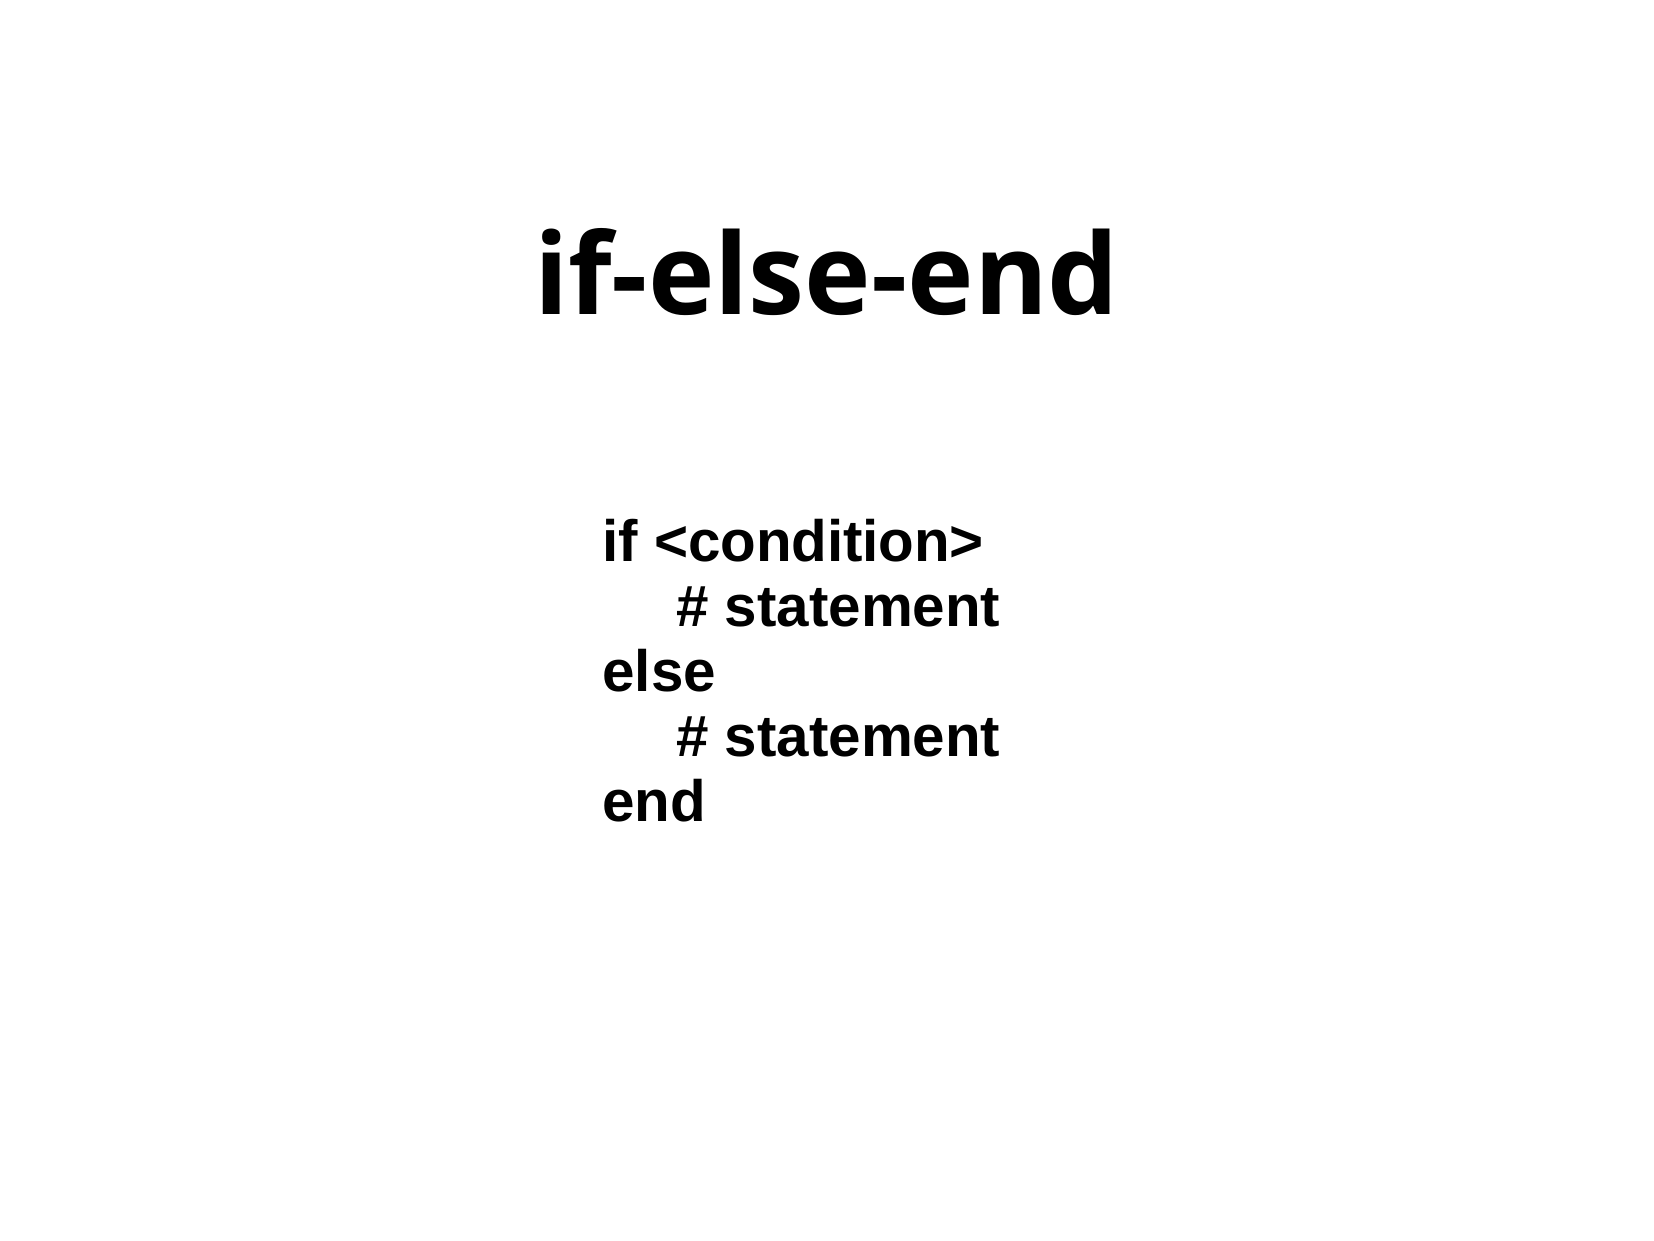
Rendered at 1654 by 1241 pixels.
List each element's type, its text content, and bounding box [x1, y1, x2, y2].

text_box if <condition> # statement else # statement end [602, 508, 1052, 834]
title if-else-end [82, 167, 1571, 375]
